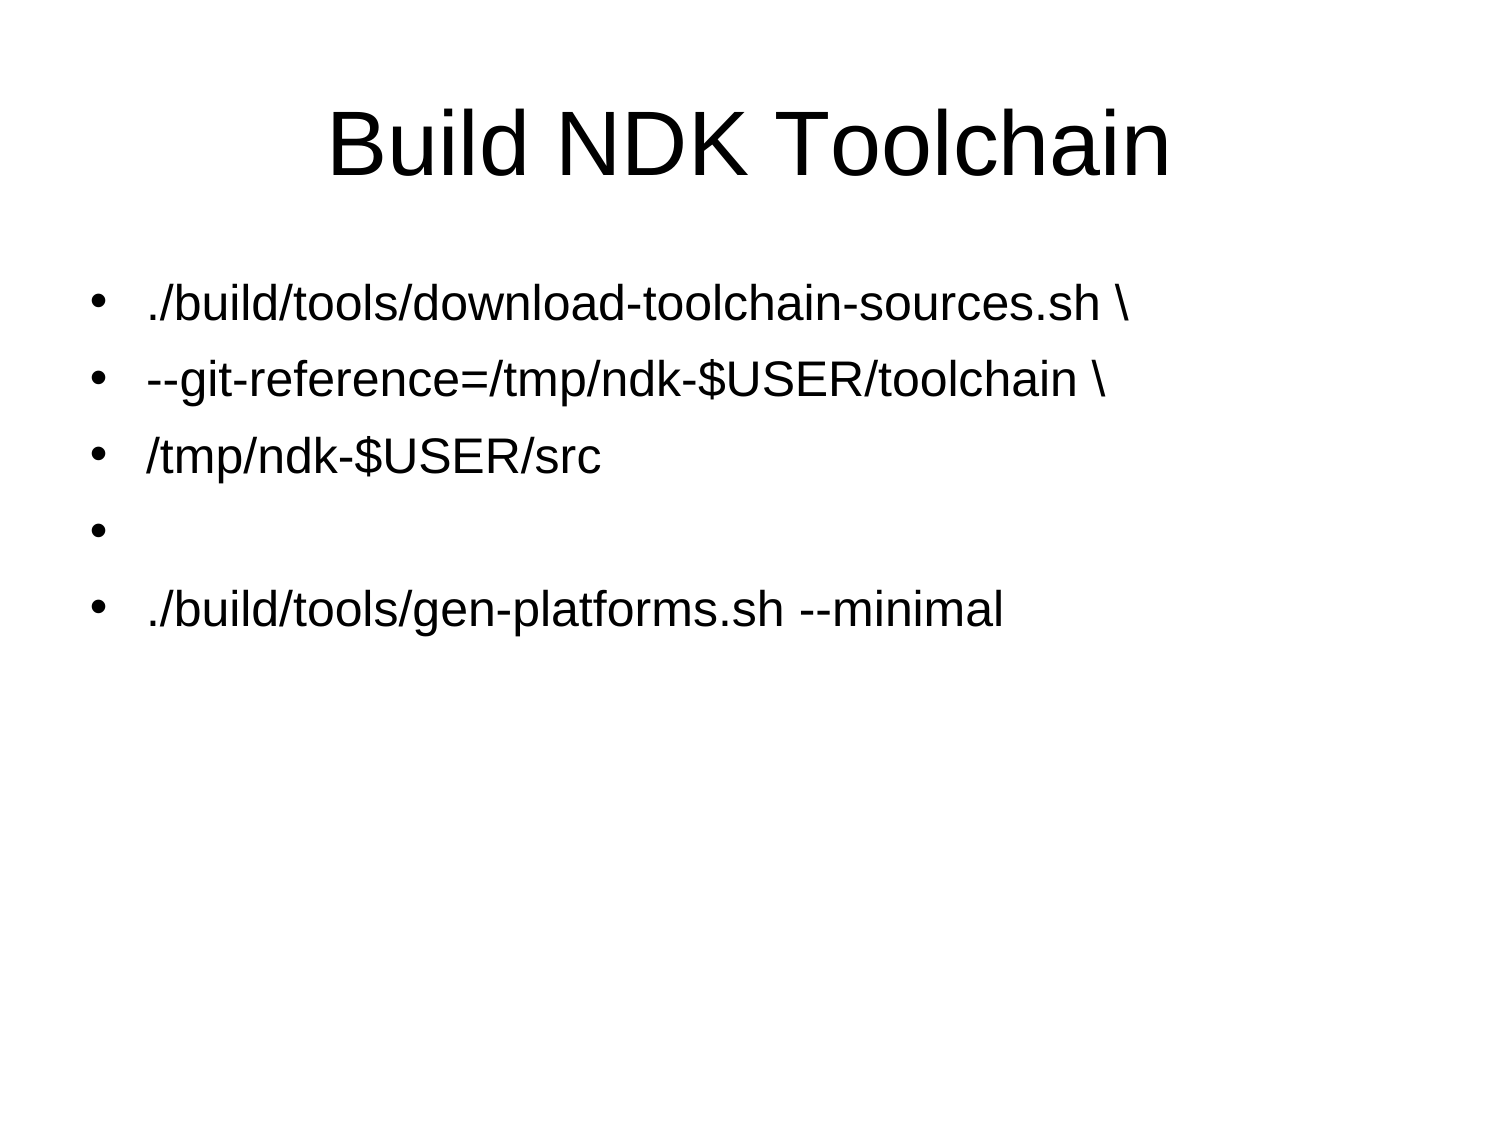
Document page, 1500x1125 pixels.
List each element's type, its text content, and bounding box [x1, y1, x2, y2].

title Build NDK Toolchain [75, 45, 1426, 233]
list ./build/tools/download-toolchain-sources.sh \ --git-reference=/tmp/ndk-$USER/toolchain \ /tmp/ndk-$USER/src ./build/tools/gen-platforms.sh --minimal [75, 262, 1426, 1005]
